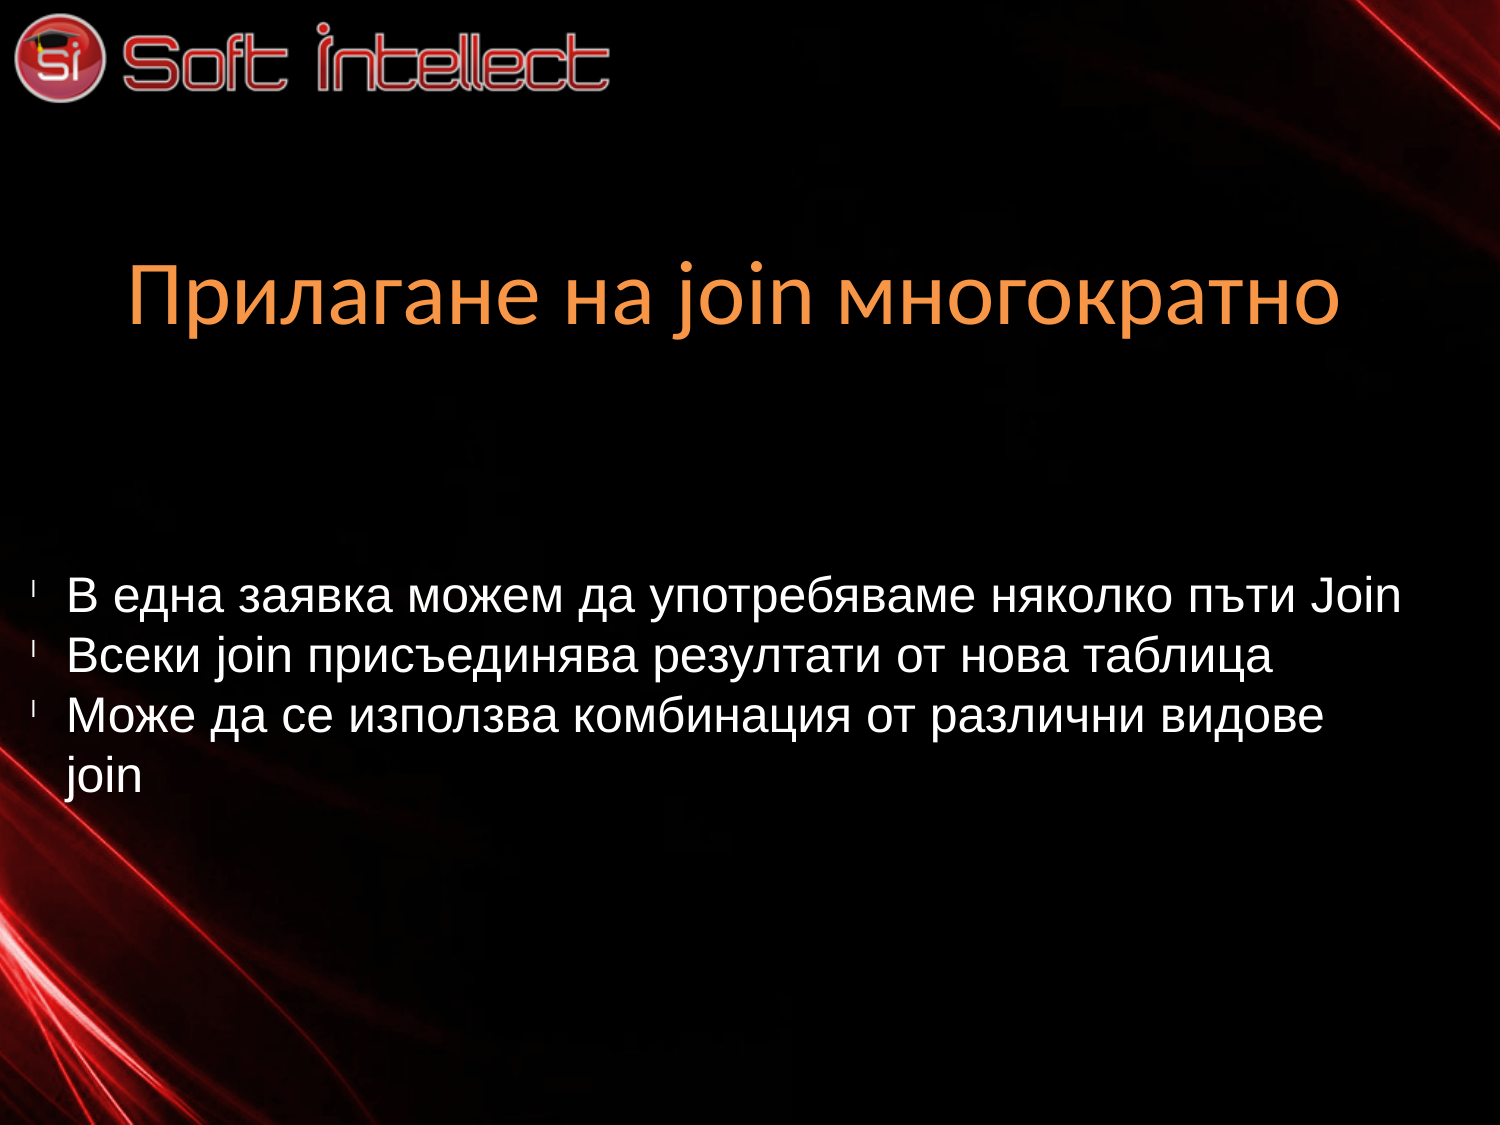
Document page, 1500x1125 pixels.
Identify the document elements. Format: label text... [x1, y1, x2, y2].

text_box В една заявка можем да употребяваме няколко пъти Join Всеки join присъединява резултати от нова таблица Може да се използва комбинация от различни видове join [15, 554, 1426, 795]
picture [0, 0, 1500, 1125]
text_box Прилагане на join многократно [60, 195, 1410, 382]
